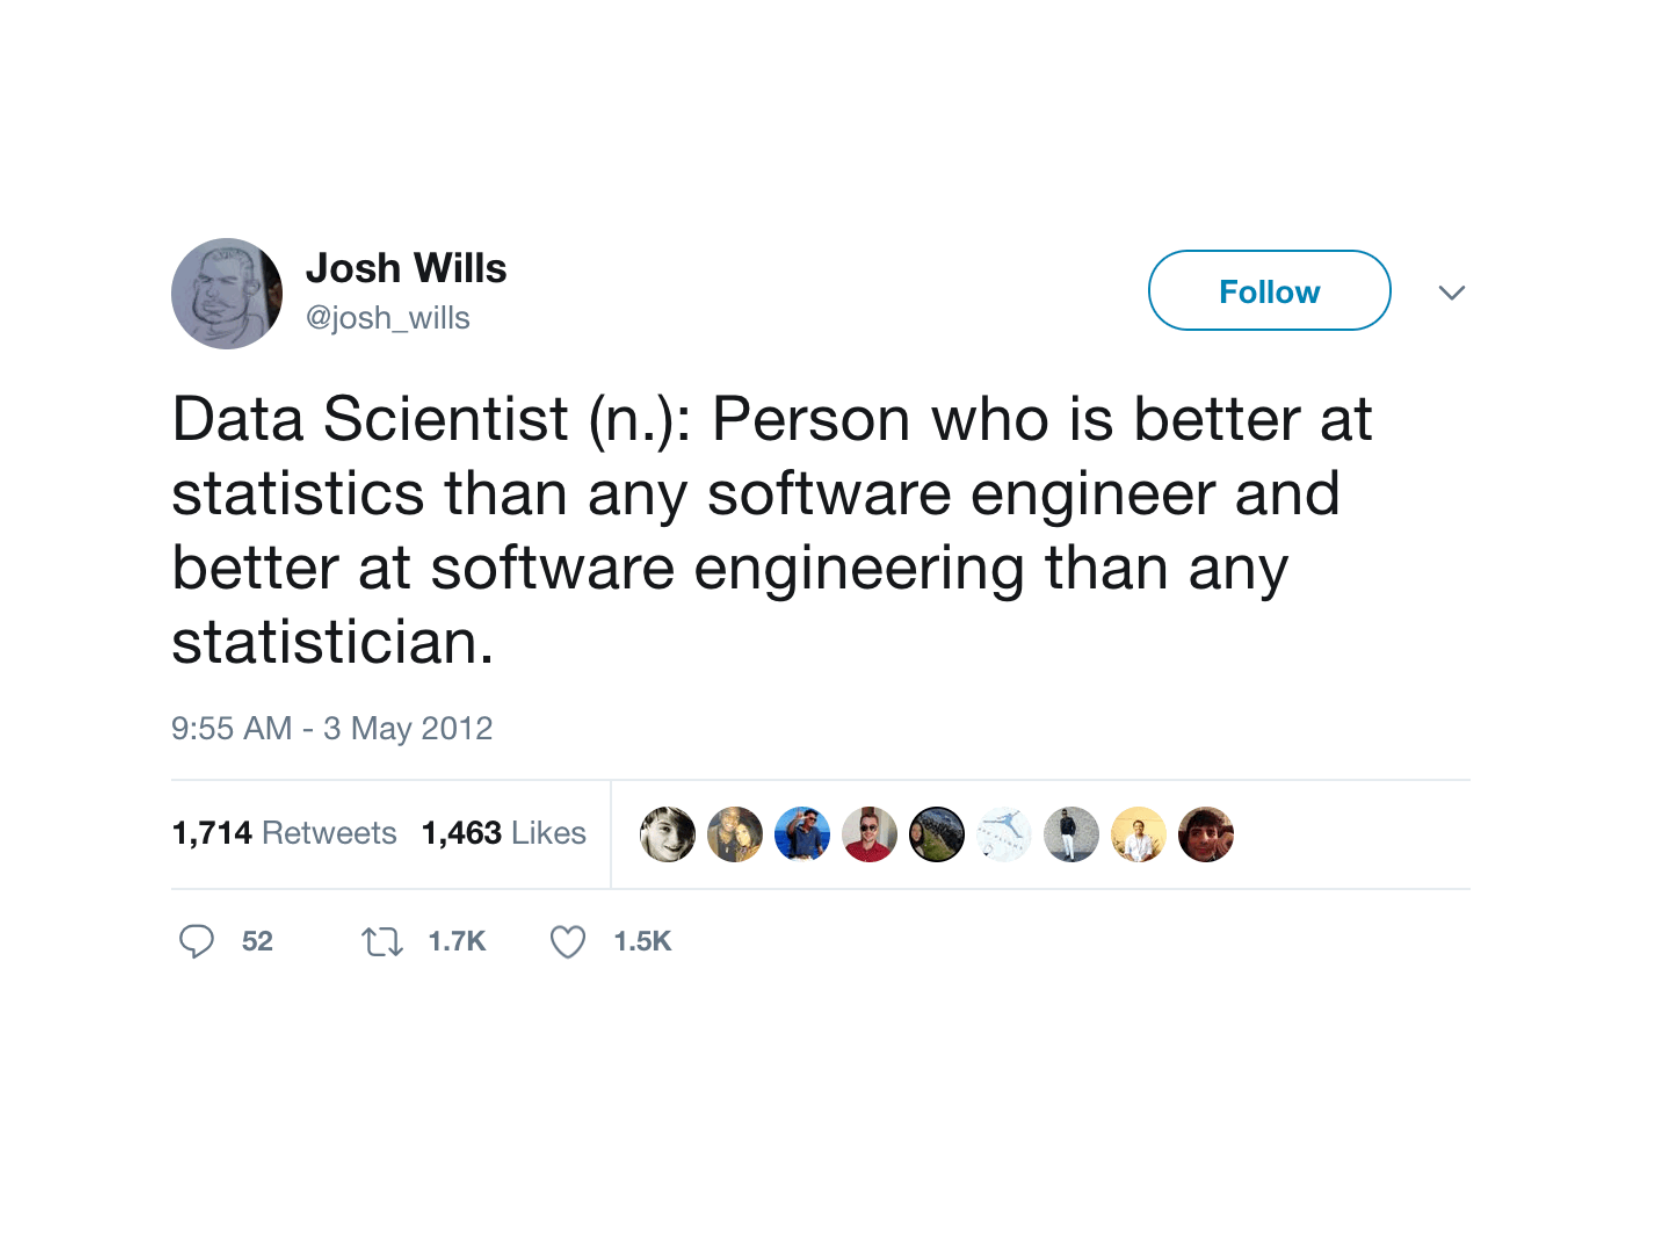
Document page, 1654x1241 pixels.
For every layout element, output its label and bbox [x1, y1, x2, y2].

picture [104, 194, 1531, 991]
